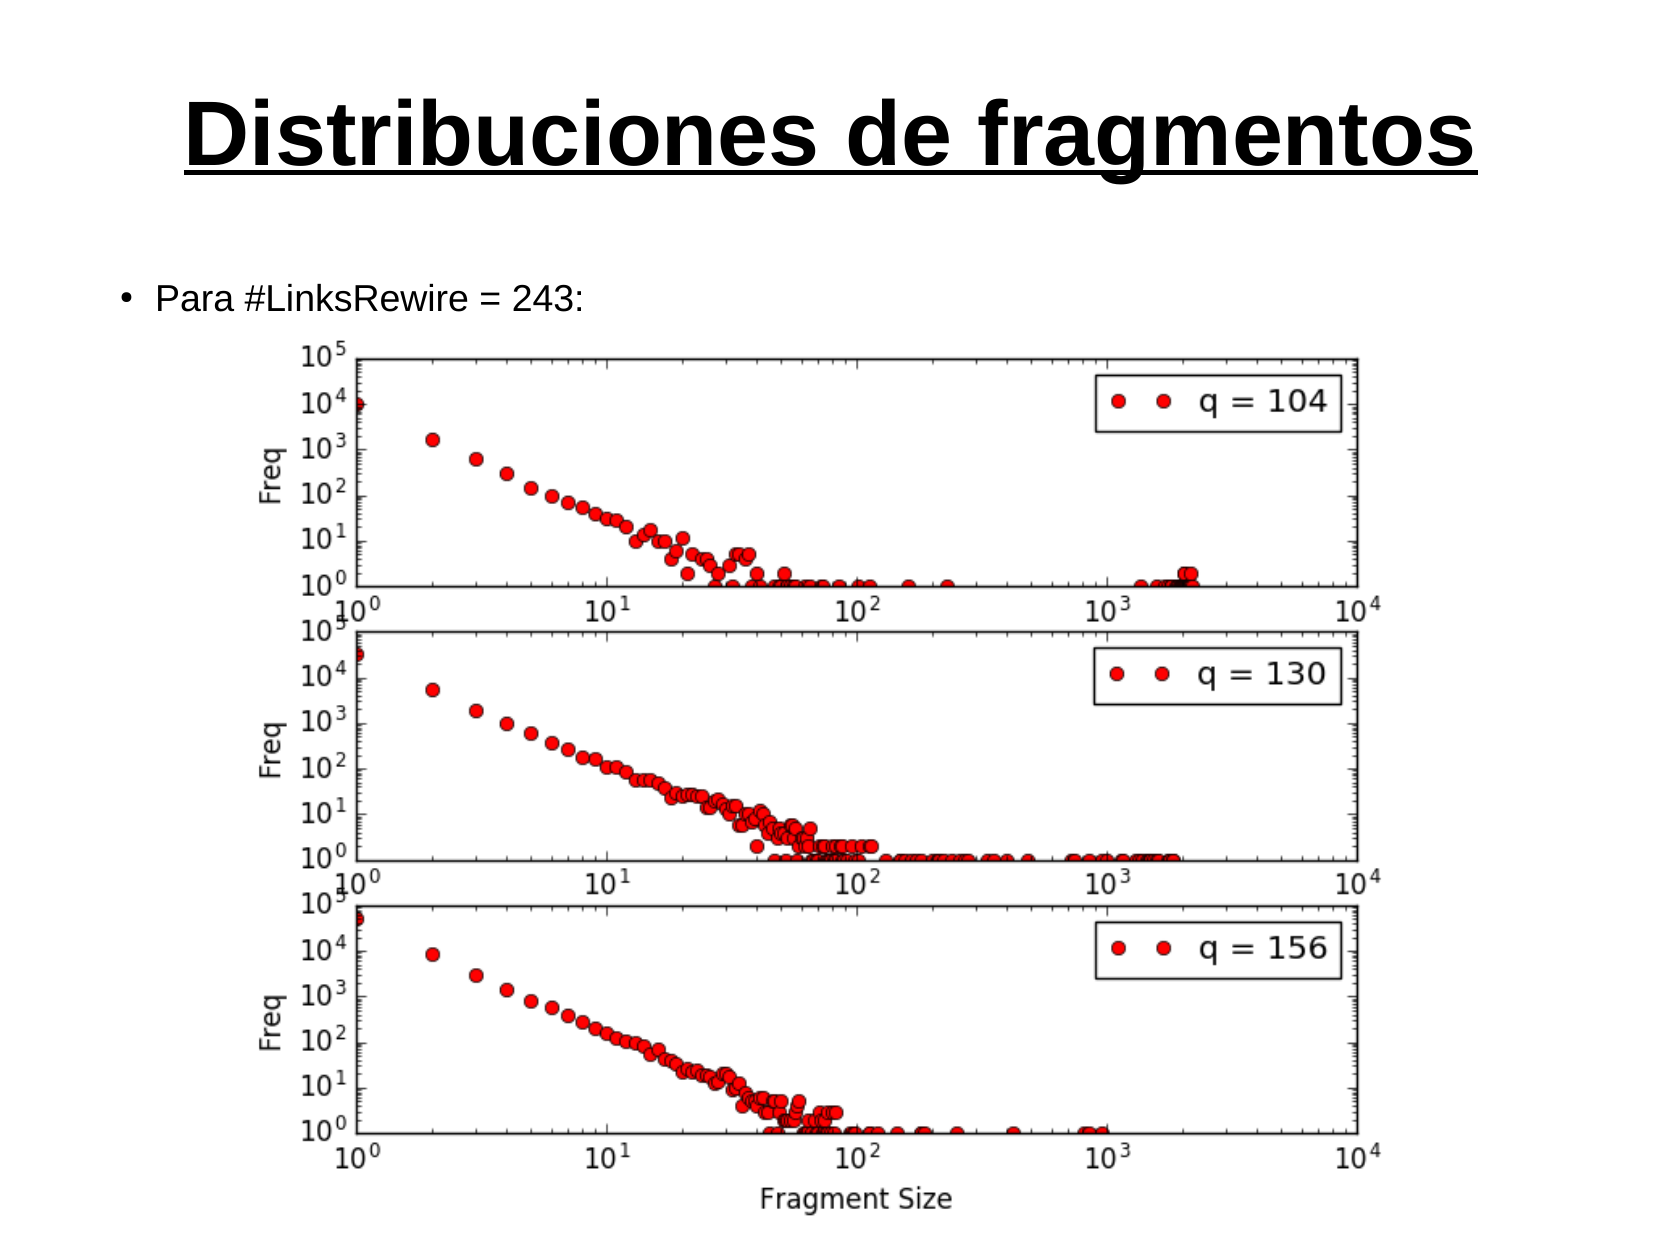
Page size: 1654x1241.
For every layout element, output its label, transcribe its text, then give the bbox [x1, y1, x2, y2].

picture [195, 330, 1486, 1230]
text_box Para #LinksRewire = 243: [105, 270, 826, 327]
title Distribuciones de fragmentos [86, 30, 1576, 238]
